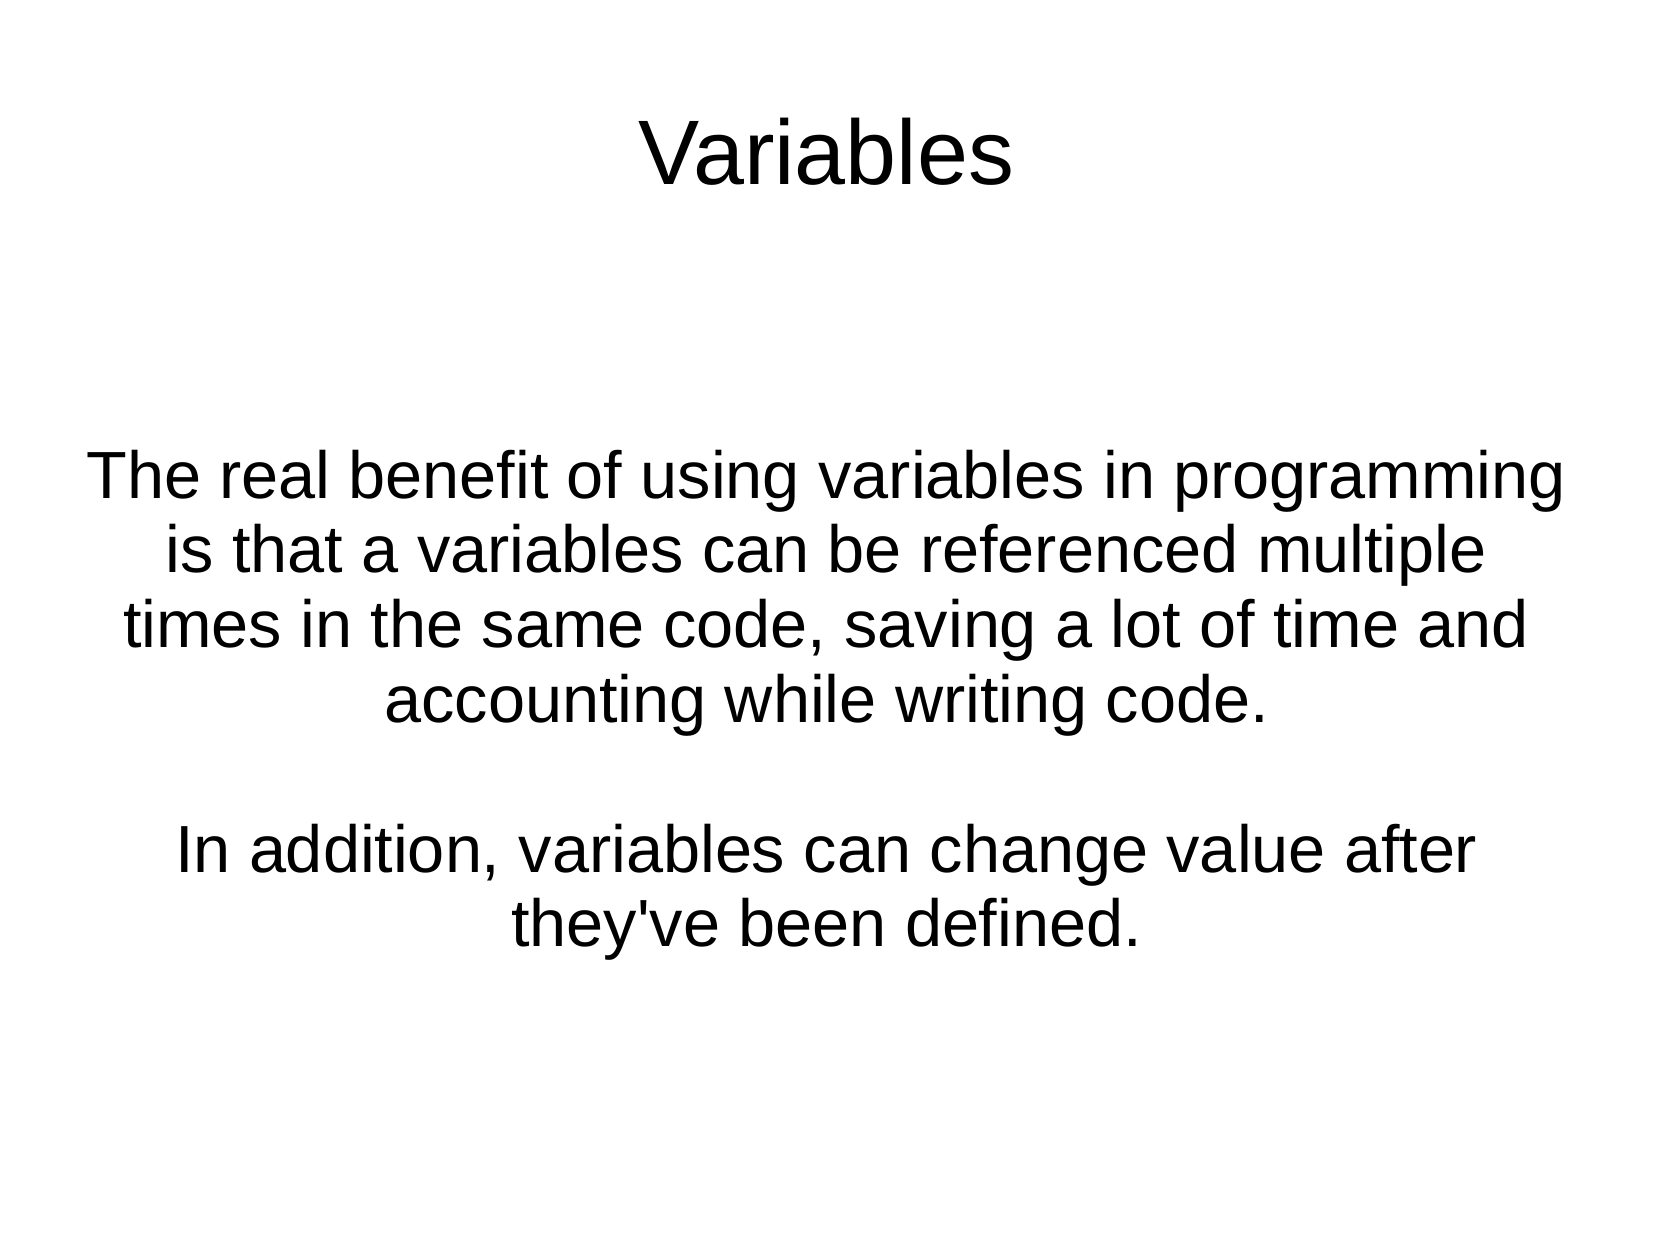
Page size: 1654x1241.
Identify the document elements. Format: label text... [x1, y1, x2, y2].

title Variables [82, 49, 1571, 257]
subtitle The real benefit of using variables in programming is that a variables can be referenced multiple times in the same code, saving a lot of time and accounting while writing code. In addition, variables can change value after they've been defined. [82, 290, 1571, 1109]
